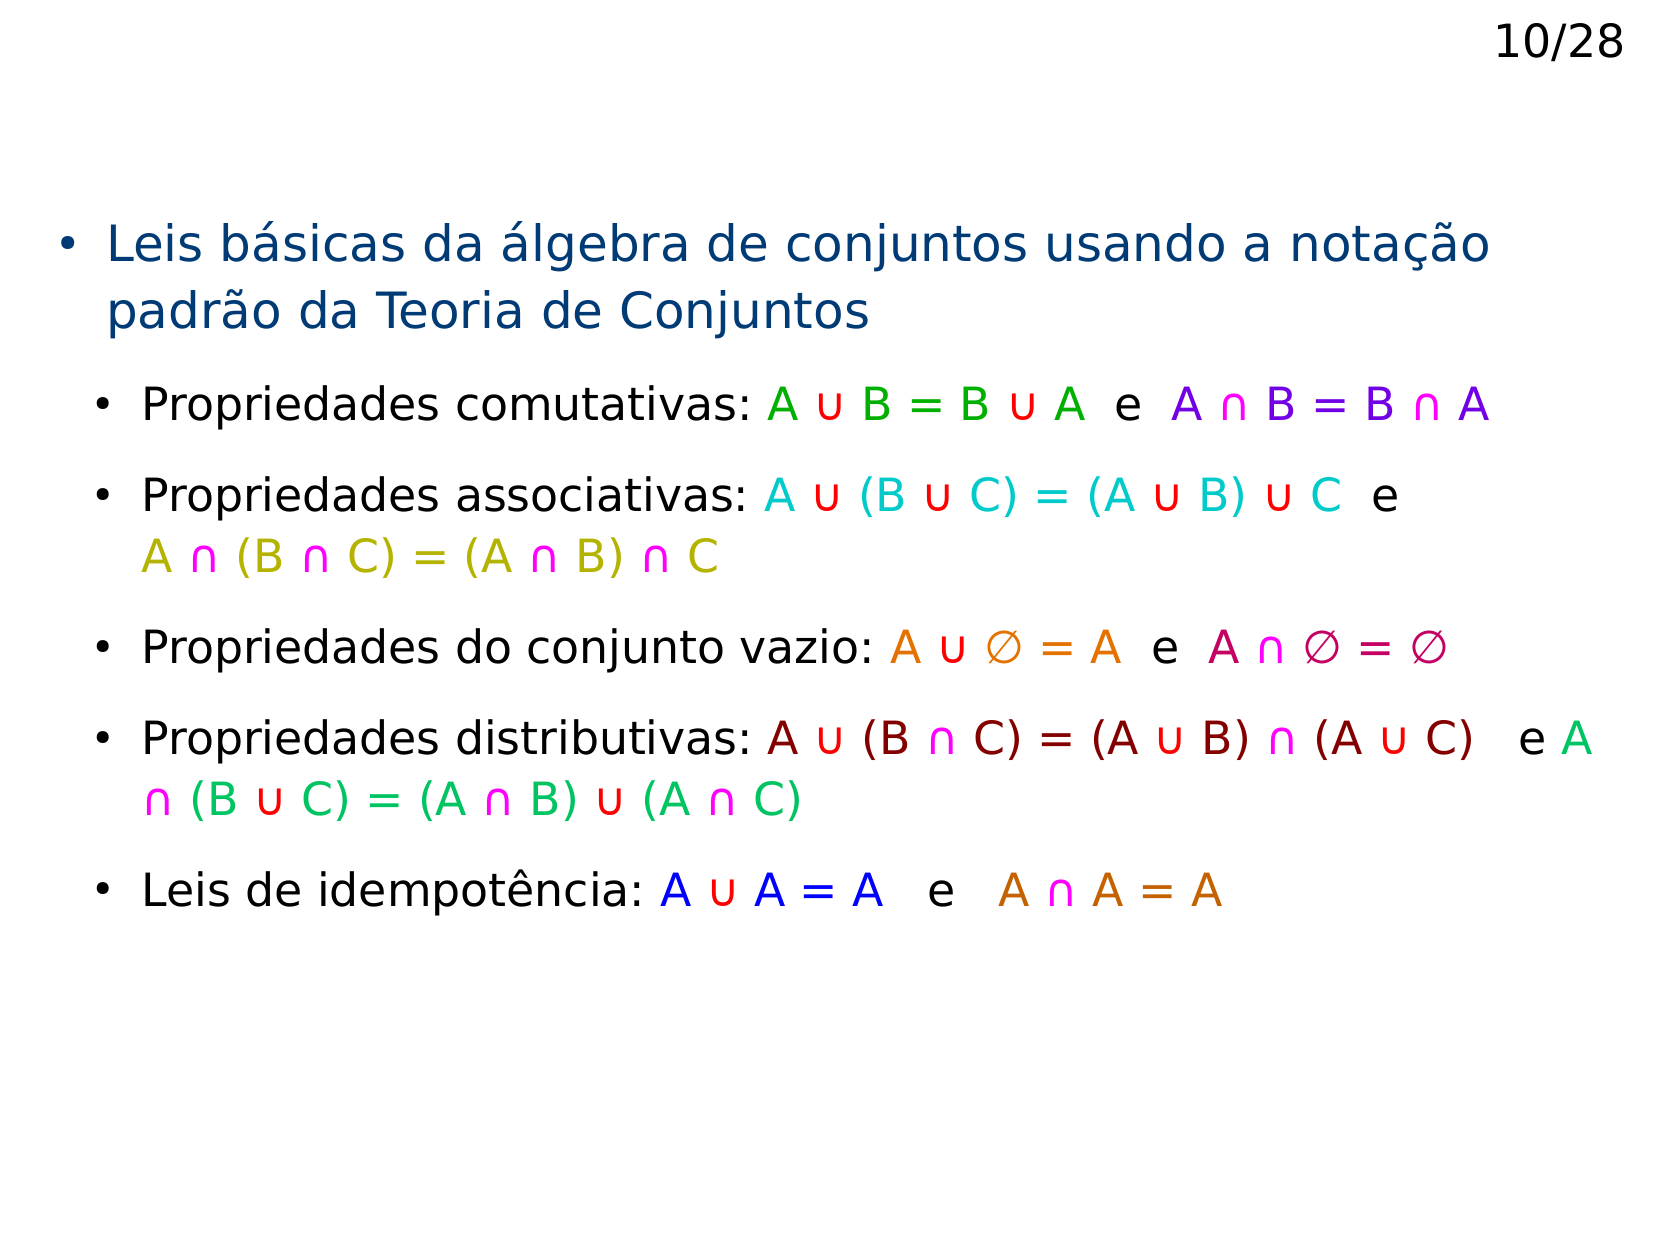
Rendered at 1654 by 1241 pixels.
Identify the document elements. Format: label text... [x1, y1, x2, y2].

list Leis básicas da álgebra de conjuntos usando a notação padrão da Teoria de Conjuntos Propriedades comutativas: A ∪ B = B ∪ A e A ∩ B = B ∩ A Propriedades associativas: A ∪ (B ∪ C) = (A ∪ B) ∪ C e A ∩ (B ∩ C) = (A ∩ B) ∩ C Propriedades do conjunto vazio: A ∪ ∅ = A e A ∩ ∅ = ∅ Propriedades distributivas: A ∪ (B ∩ C) = (A ∪ B) ∩ (A ∪ C) e A ∩ (B ∪ C) = (A ∩ B) ∪ (A ∩ C) Leis de idempotência: A ∪ A = A e A ∩ A = A [59, 206, 1625, 1211]
